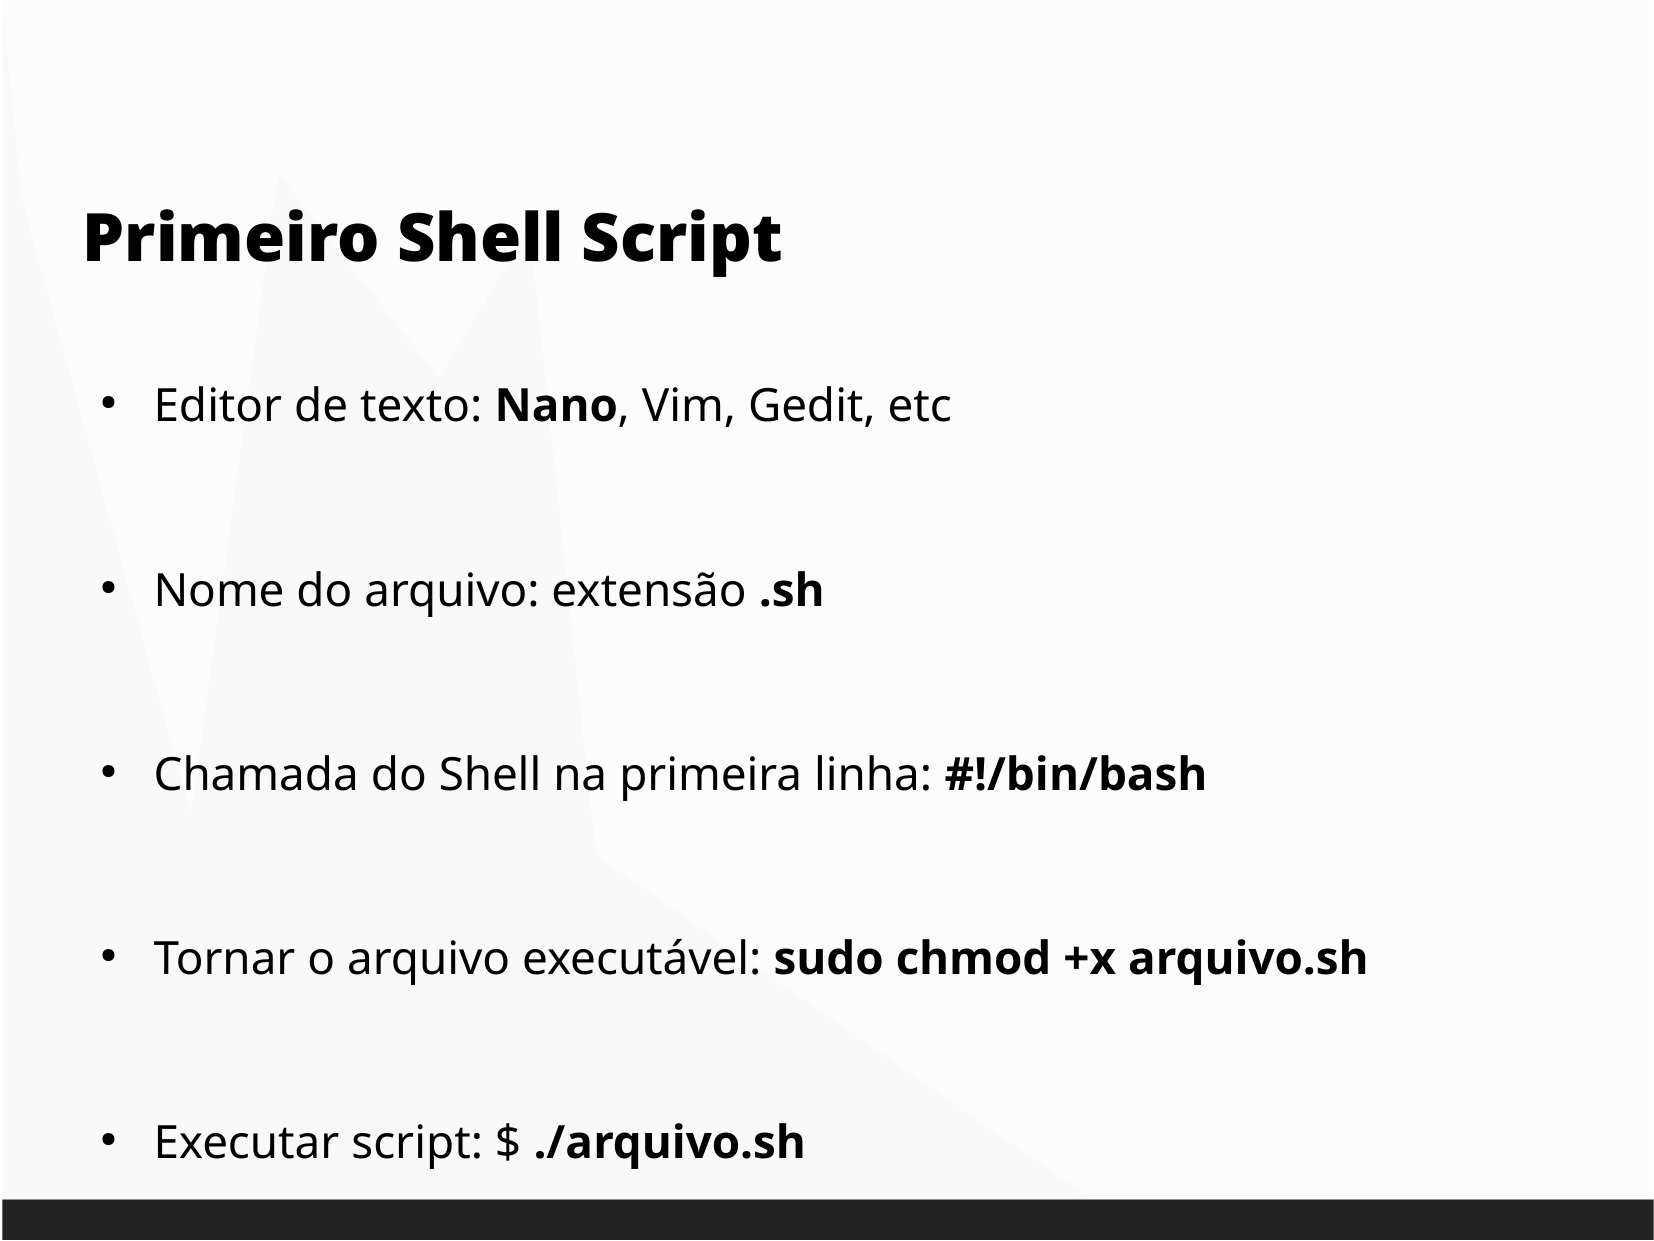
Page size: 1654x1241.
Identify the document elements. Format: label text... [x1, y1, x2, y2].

title Primeiro Shell Script [82, 132, 1571, 340]
list Editor de texto: Nano, Vim, Gedit, etc Nome do arquivo: extensão .sh Chamada do Shell na primeira linha: #!/bin/bash Tornar o arquivo executável: sudo chmod +x arquivo.sh Executar script: $ ./arquivo.sh [82, 372, 1571, 1093]
picture [2, 0, 1654, 1241]
